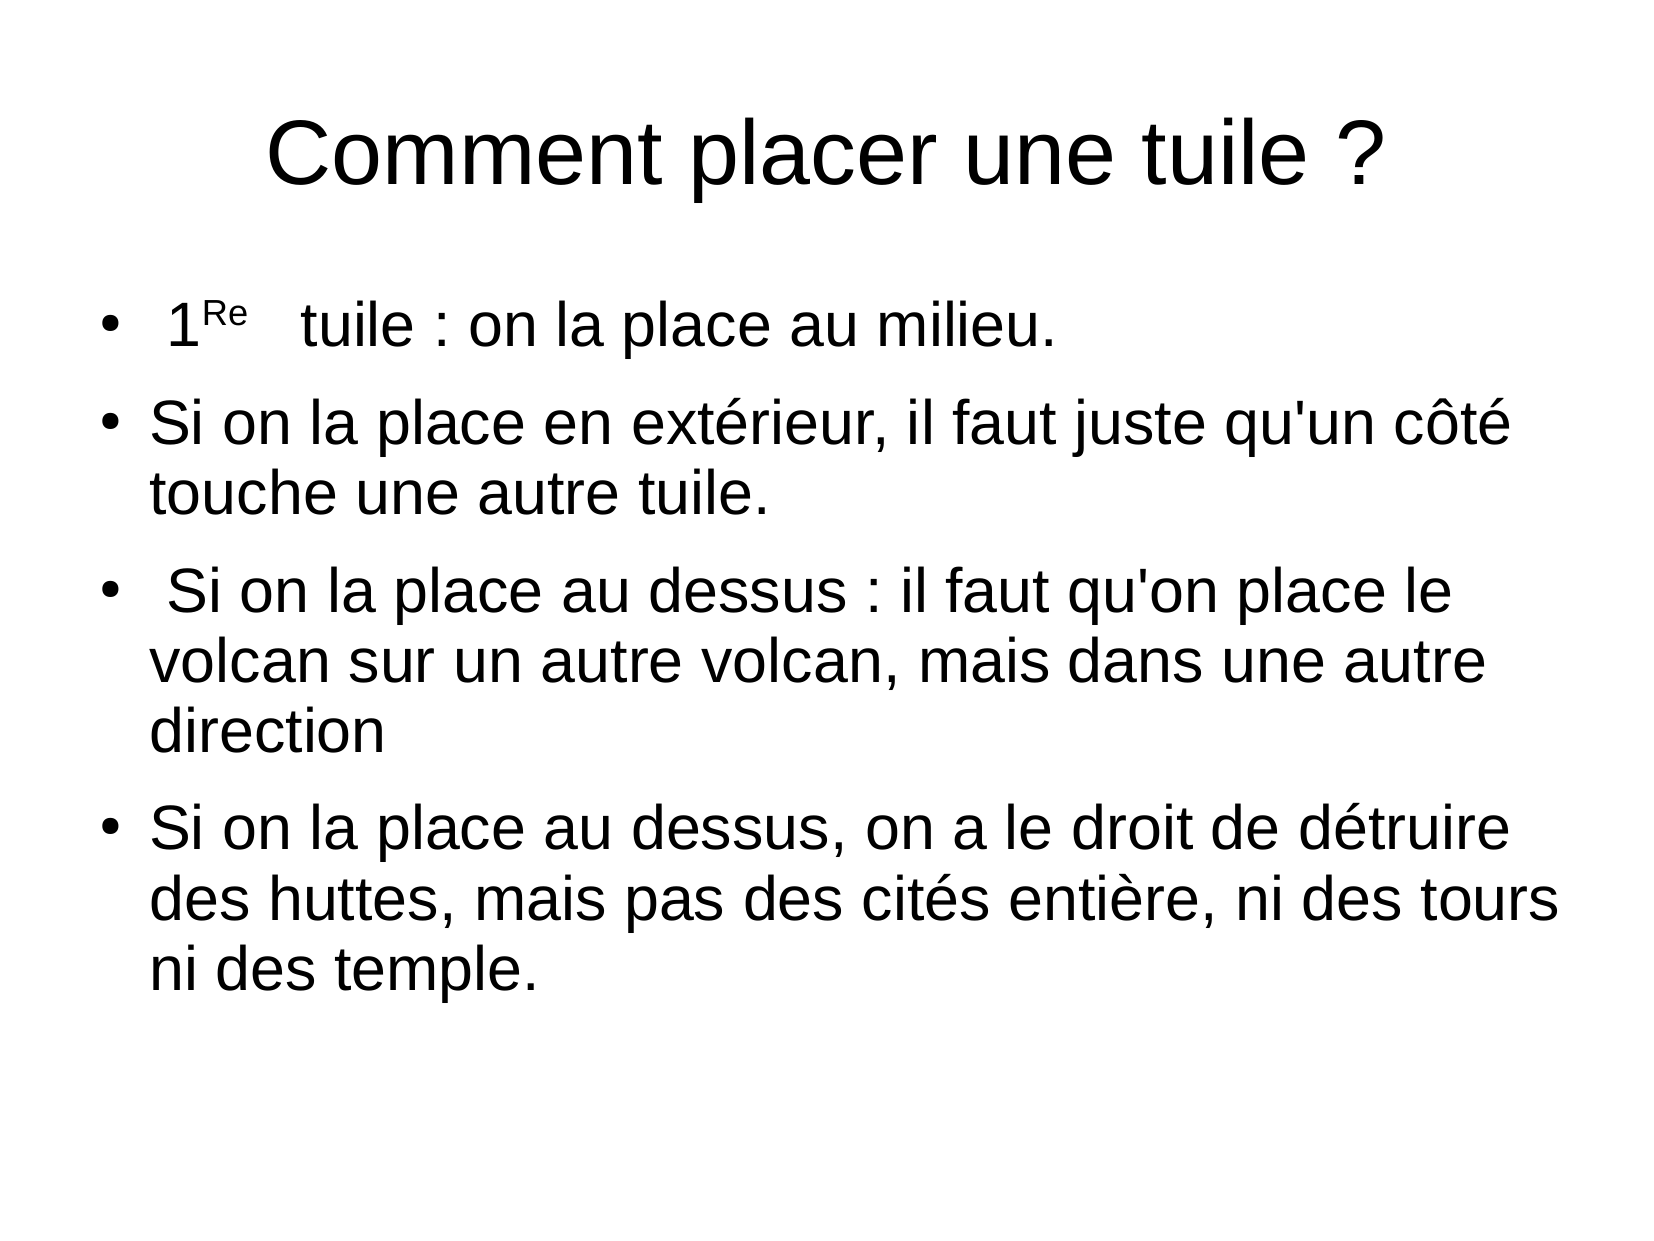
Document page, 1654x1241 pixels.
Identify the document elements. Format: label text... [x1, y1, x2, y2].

title Comment placer une tuile ? [82, 49, 1571, 257]
list 1Re tuile : on la place au milieu. Si on la place en extérieur, il faut juste qu'un côté touche une autre tuile. Si on la place au dessus : il faut qu'on place le volcan sur un autre volcan, mais dans une autre direction Si on la place au dessus, on a le droit de détruire des huttes, mais pas des cités entière, ni des tours ni des temple. [82, 290, 1571, 1010]
